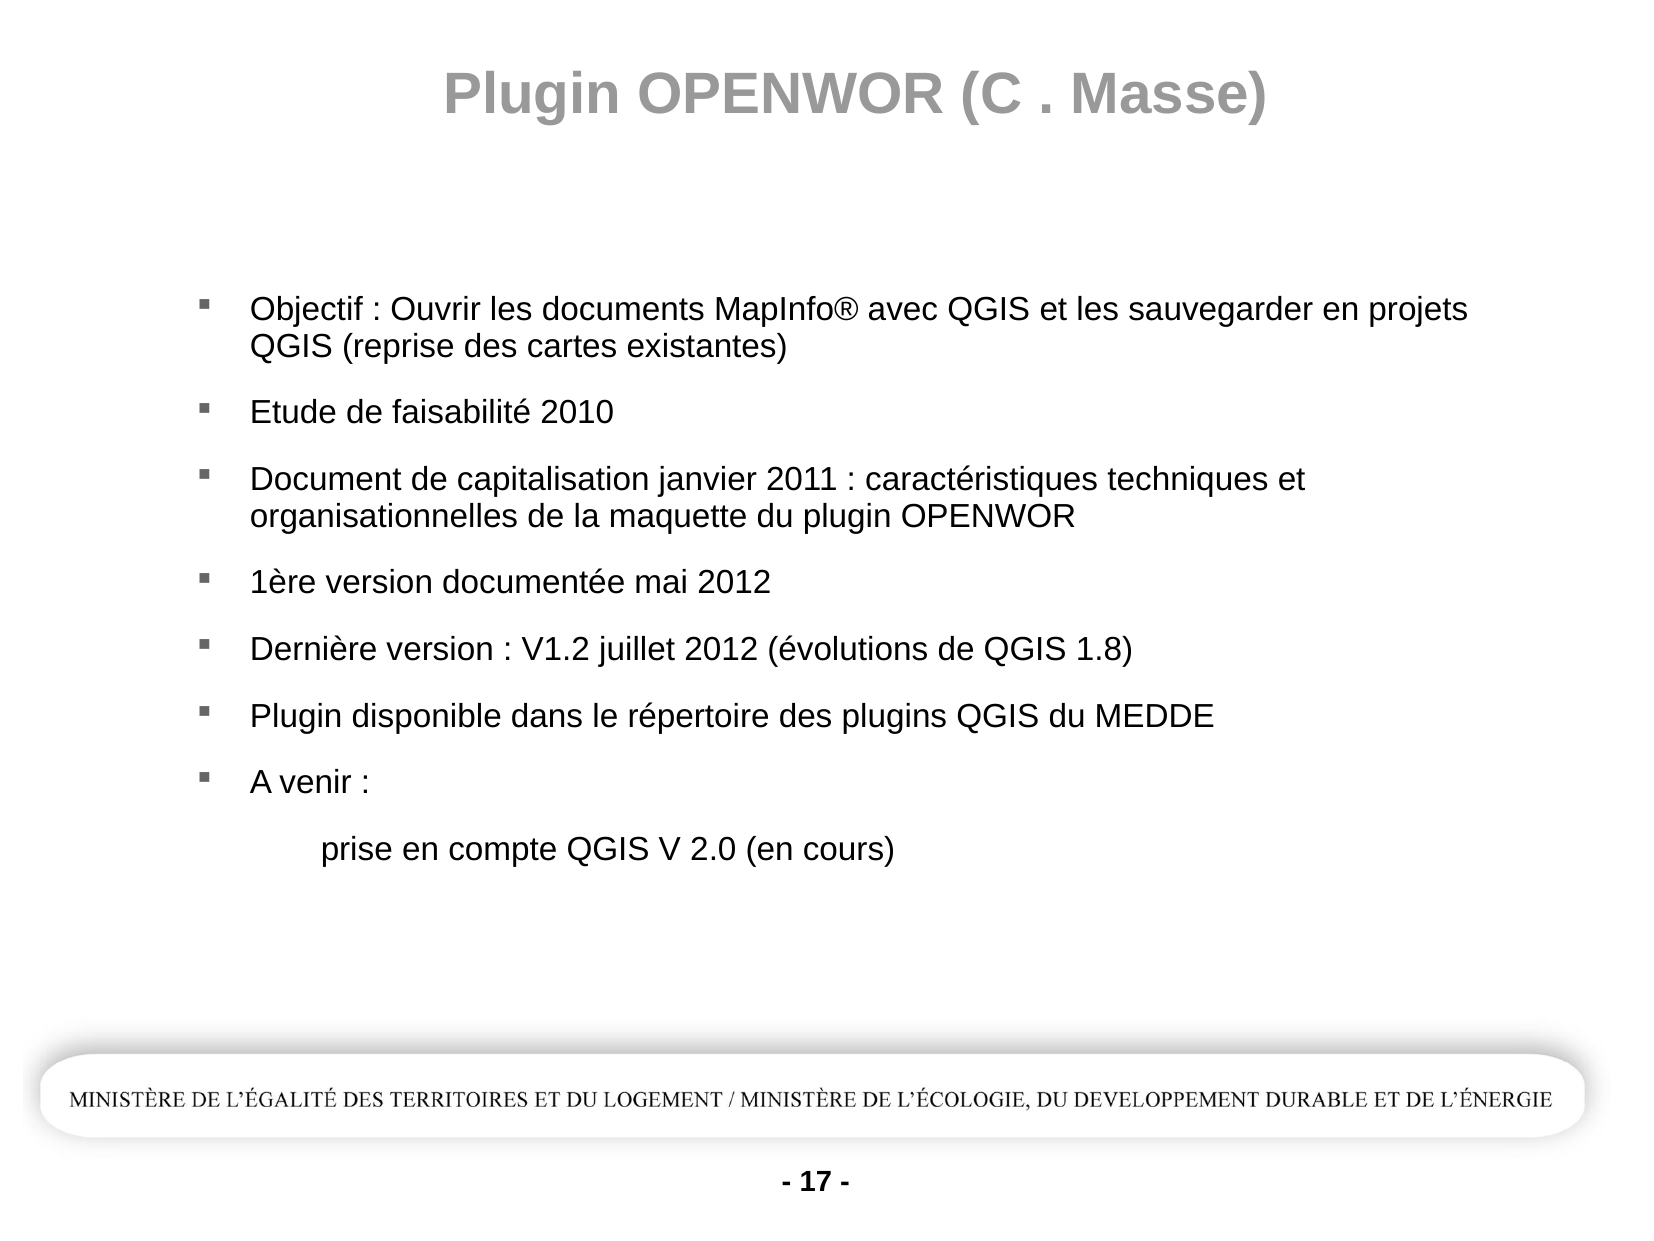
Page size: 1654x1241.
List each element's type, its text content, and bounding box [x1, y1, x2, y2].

picture [23, 1014, 1612, 1159]
text_box Plugin OPENWOR (C . Masse) [181, 58, 1511, 127]
list Objectif : Ouvrir les documents MapInfo® avec QGIS et les sauvegarder en projets QGIS (reprise des cartes existantes) Etude de faisabilité 2010 Document de capitalisation janvier 2011 : caractéristiques techniques et organisationnelles de la maquette du plugin OPENWOR 1ère version documentée mai 2012 Dernière version : V1.2 juillet 2012 (évolutions de QGIS 1.8) Plugin disponible dans le répertoire des plugins QGIS du MEDDE A venir : prise en compte QGIS V 2.0 (en cours) [179, 290, 1509, 1010]
